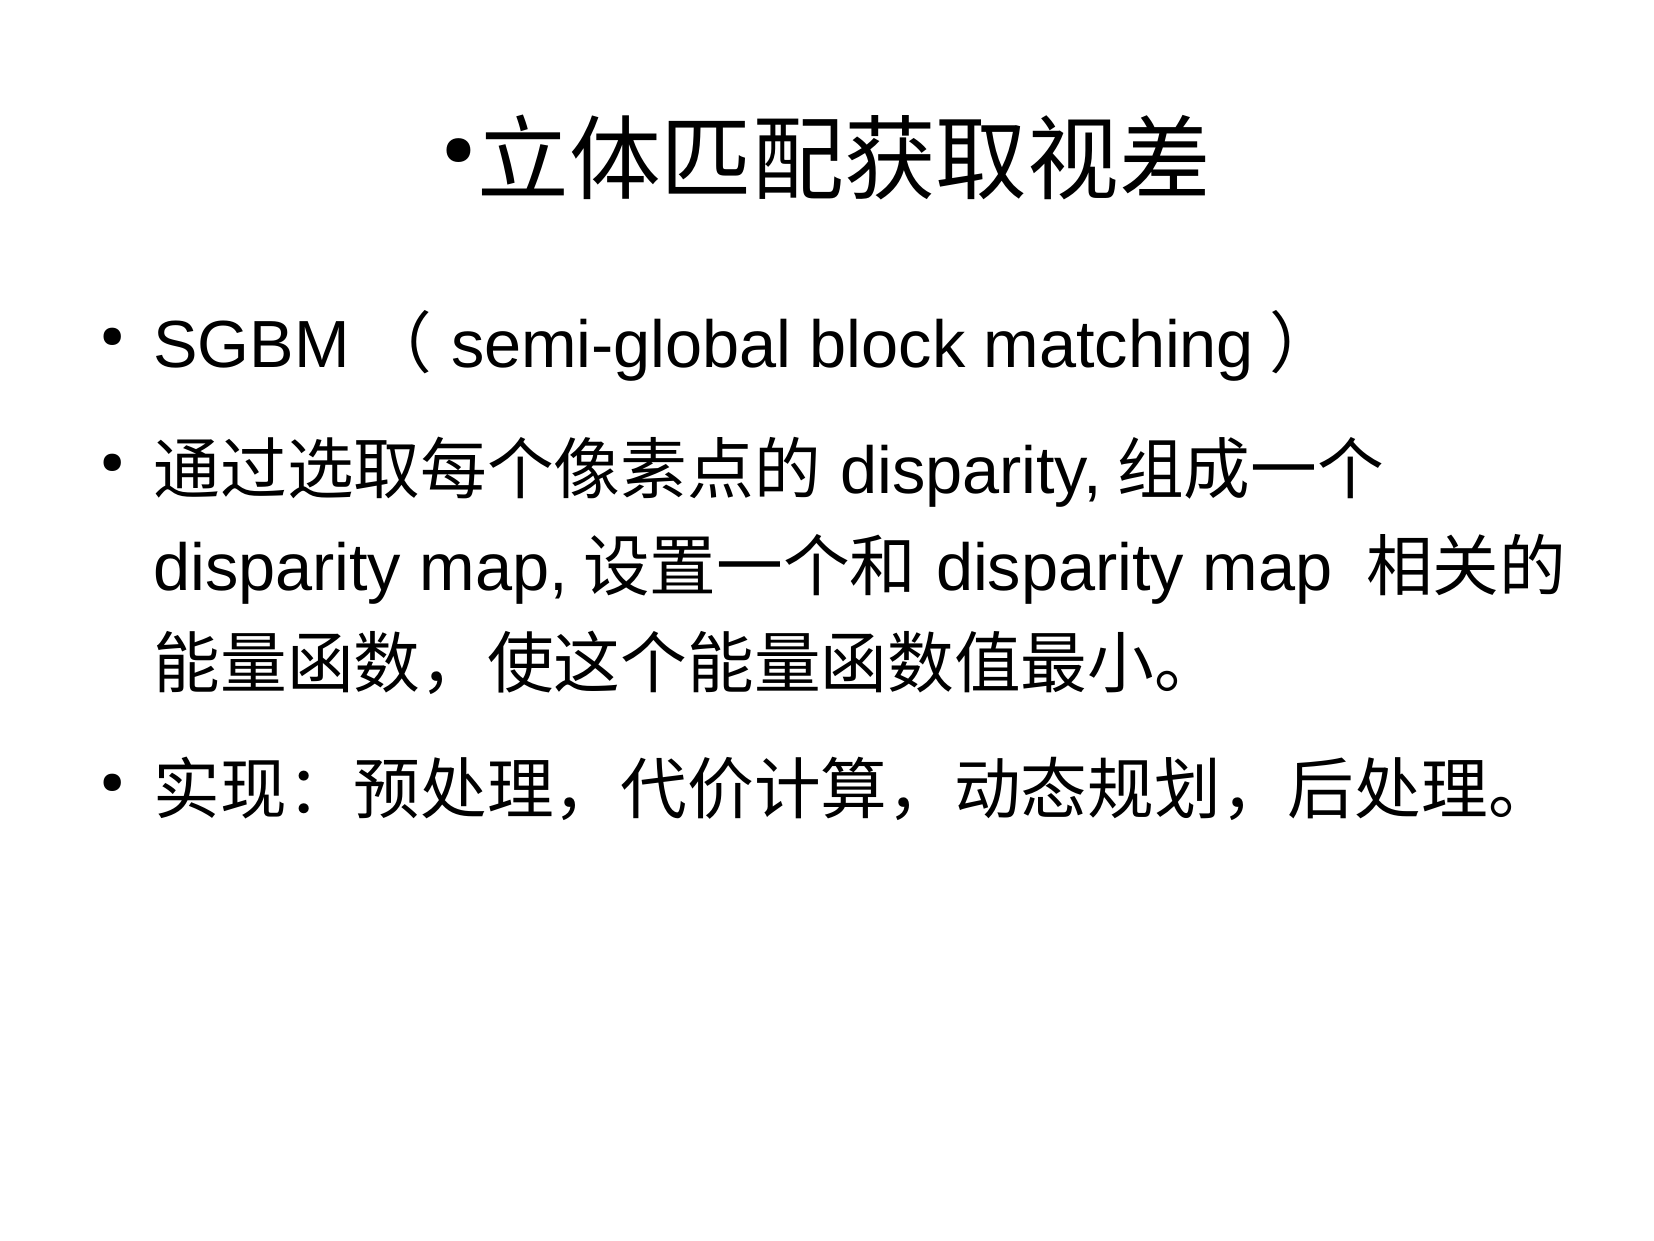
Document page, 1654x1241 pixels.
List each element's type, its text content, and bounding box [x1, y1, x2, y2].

list SGBM（semi-global block matching） 通过选取每个像素点的disparity,组成一个disparity map,设置一个和disparity map 相关的能量函数，使这个能量函数值最小。 实现：预处理，代价计算，动态规划，后处理。 [82, 290, 1571, 1010]
title 立体匹配获取视差 [82, 49, 1571, 257]
